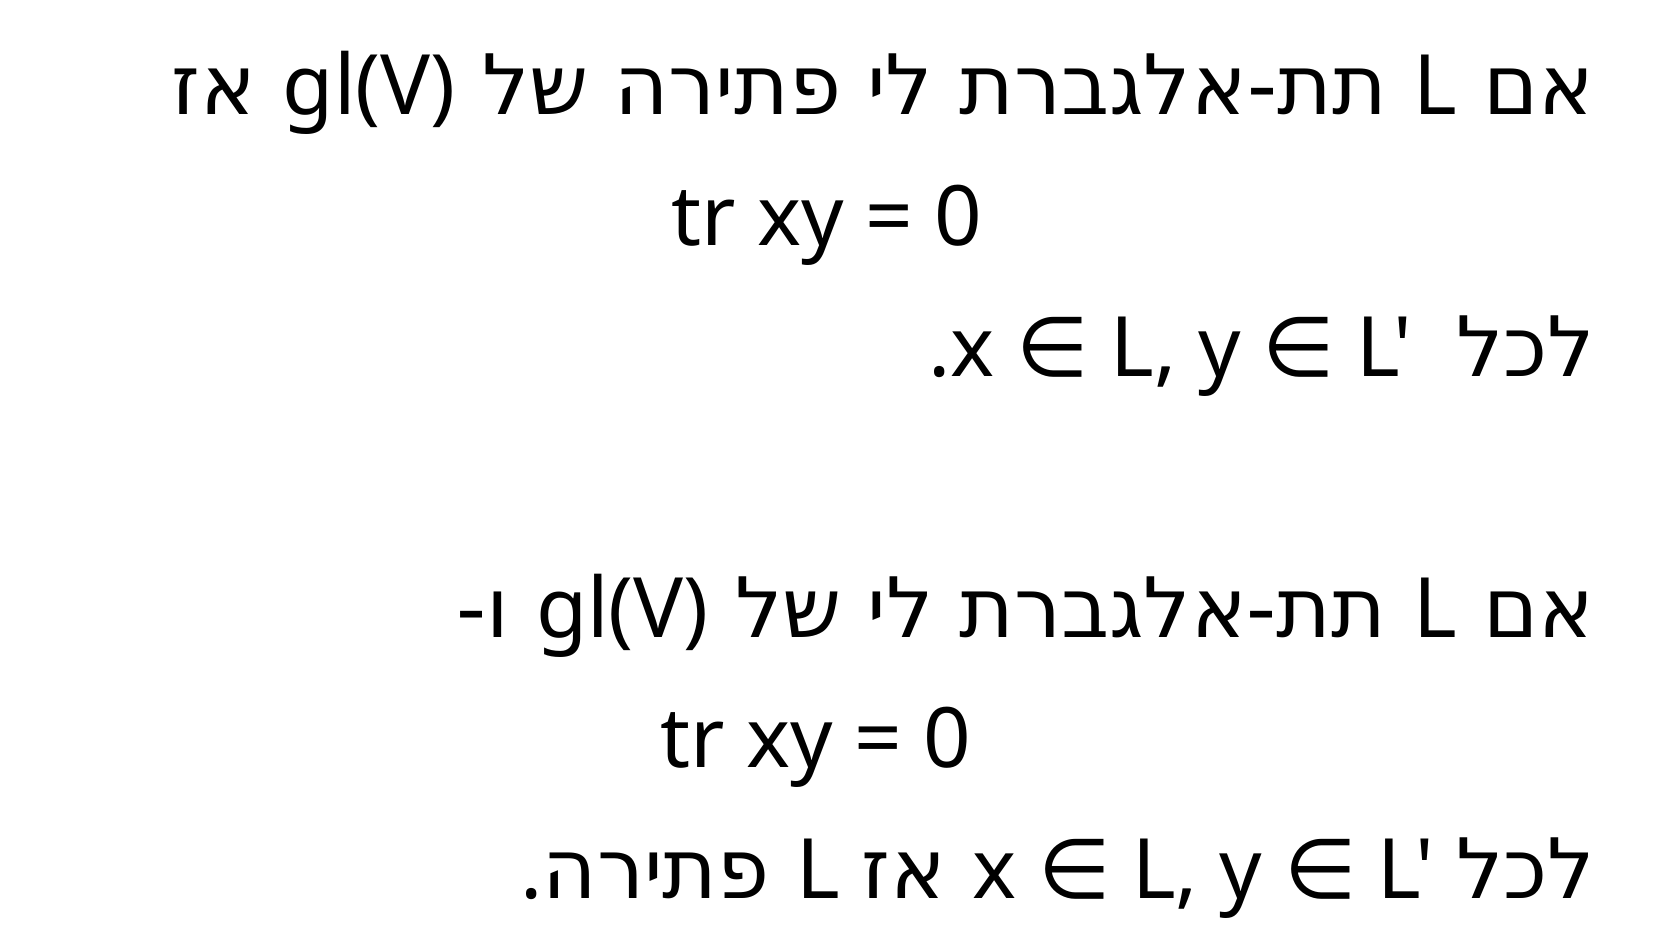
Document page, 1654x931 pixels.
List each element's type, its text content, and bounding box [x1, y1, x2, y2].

subtitle אם L תת-אלגברת לי פתירה של gl(V) אז tr xy = 0 .x ∈ L, y ∈ L' לכל אם L תת-אלגברת לי של gl(V) ו- tr xy = 0 .פתירה L אז x ∈ L, y ∈ L' לכל [59, 45, 1595, 886]
